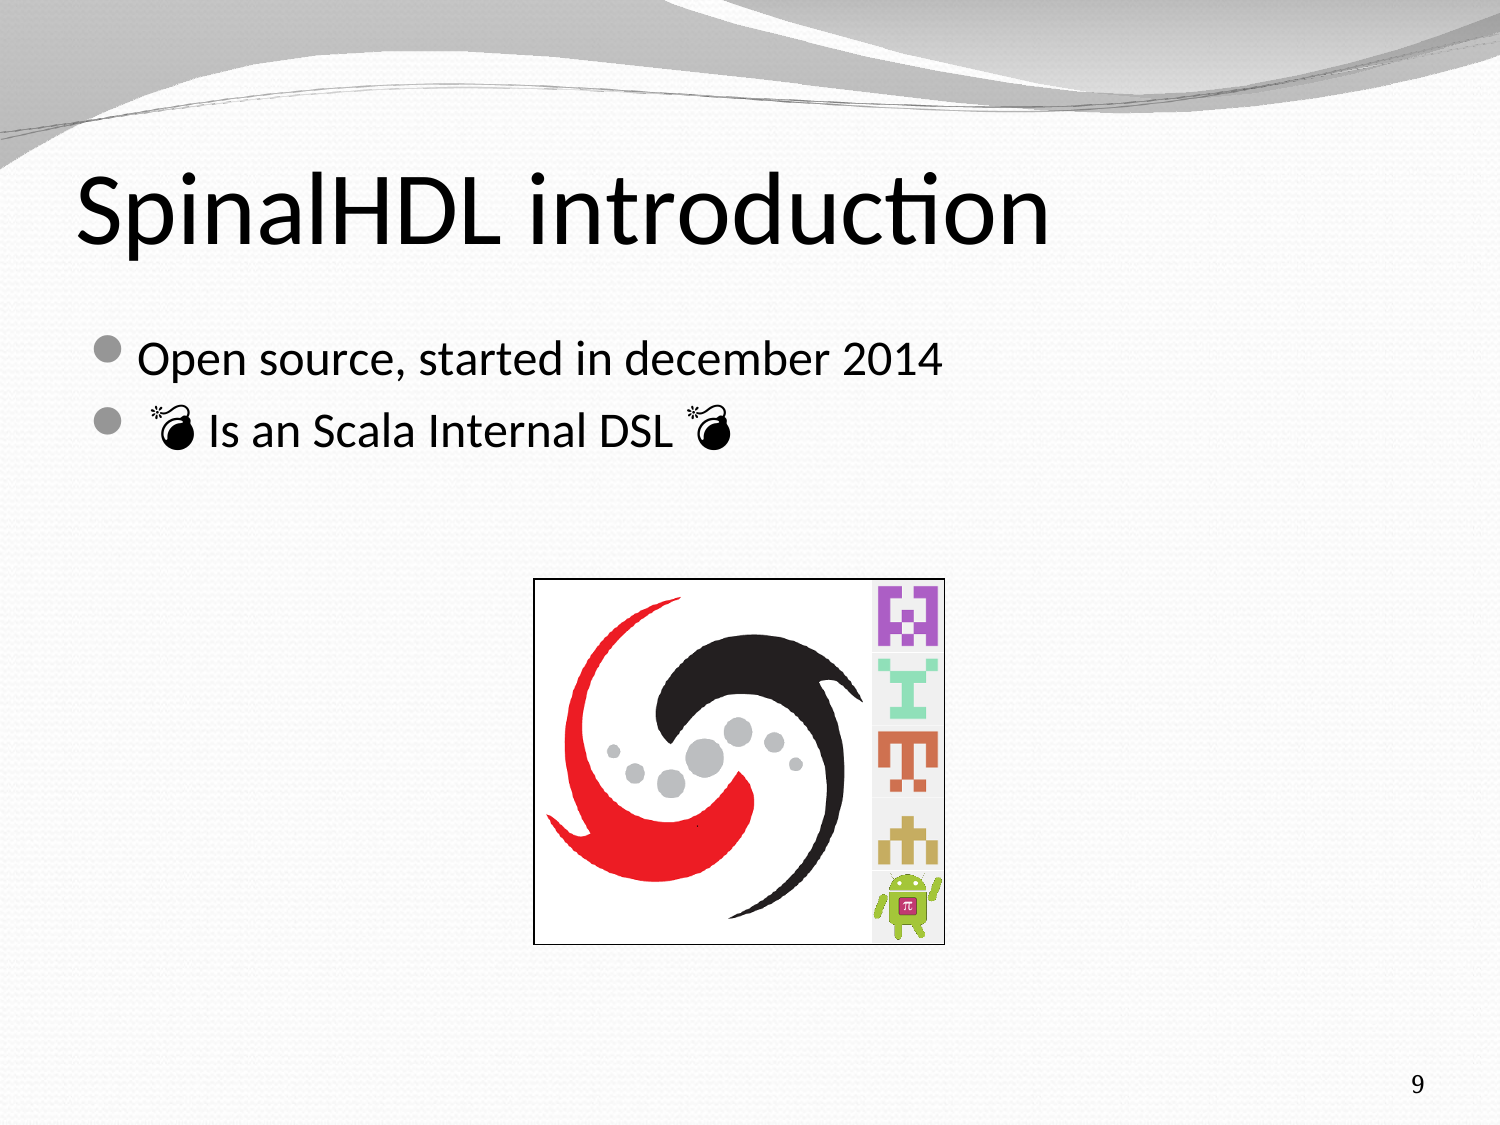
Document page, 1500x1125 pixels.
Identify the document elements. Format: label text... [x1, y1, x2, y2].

list Open source, started in december 2014 💣 Is an Scala Internal DSL 💣 [75, 317, 1426, 1038]
picture [0, 0, 1500, 1125]
text_box <numéro> [1299, 1042, 1426, 1103]
title SpinalHDL introduction [75, 78, 1426, 266]
